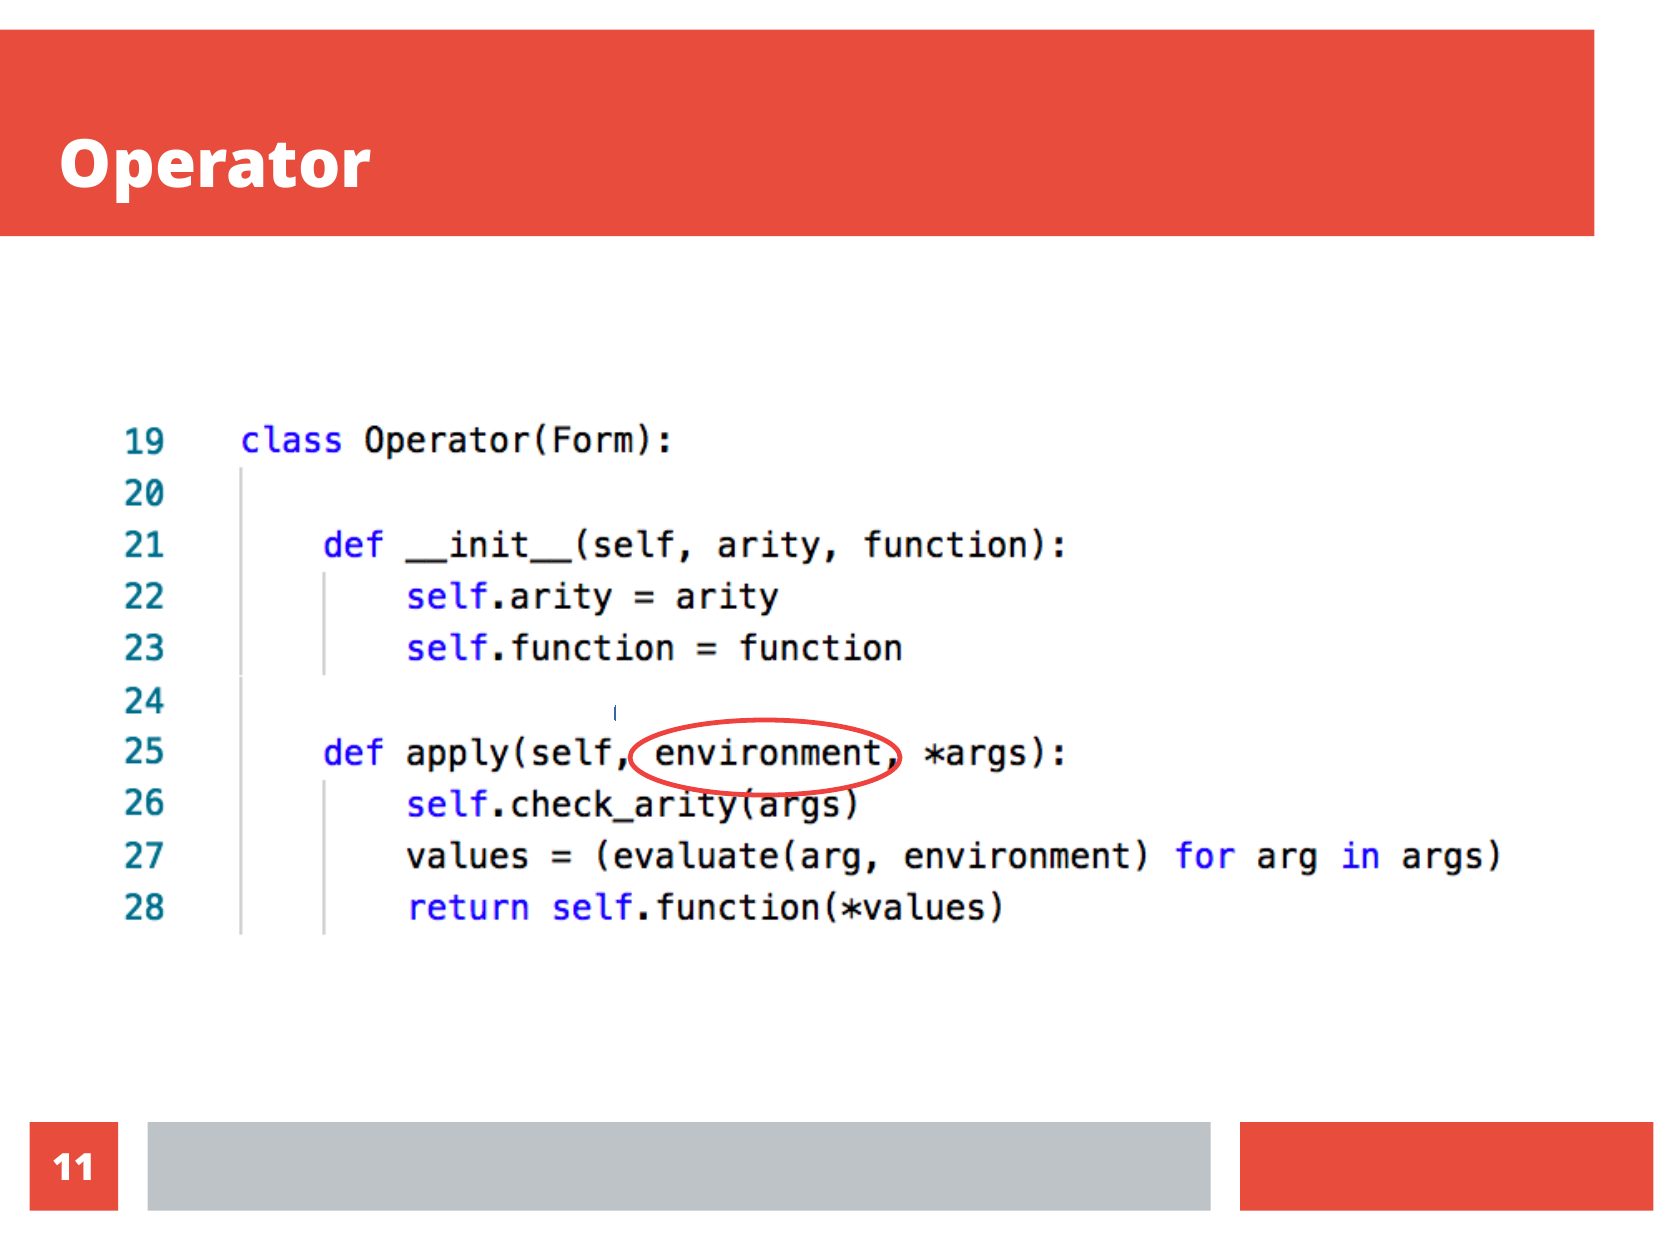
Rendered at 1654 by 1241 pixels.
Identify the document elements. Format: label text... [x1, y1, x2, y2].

picture [120, 411, 1523, 946]
title Operator [59, 59, 1595, 207]
